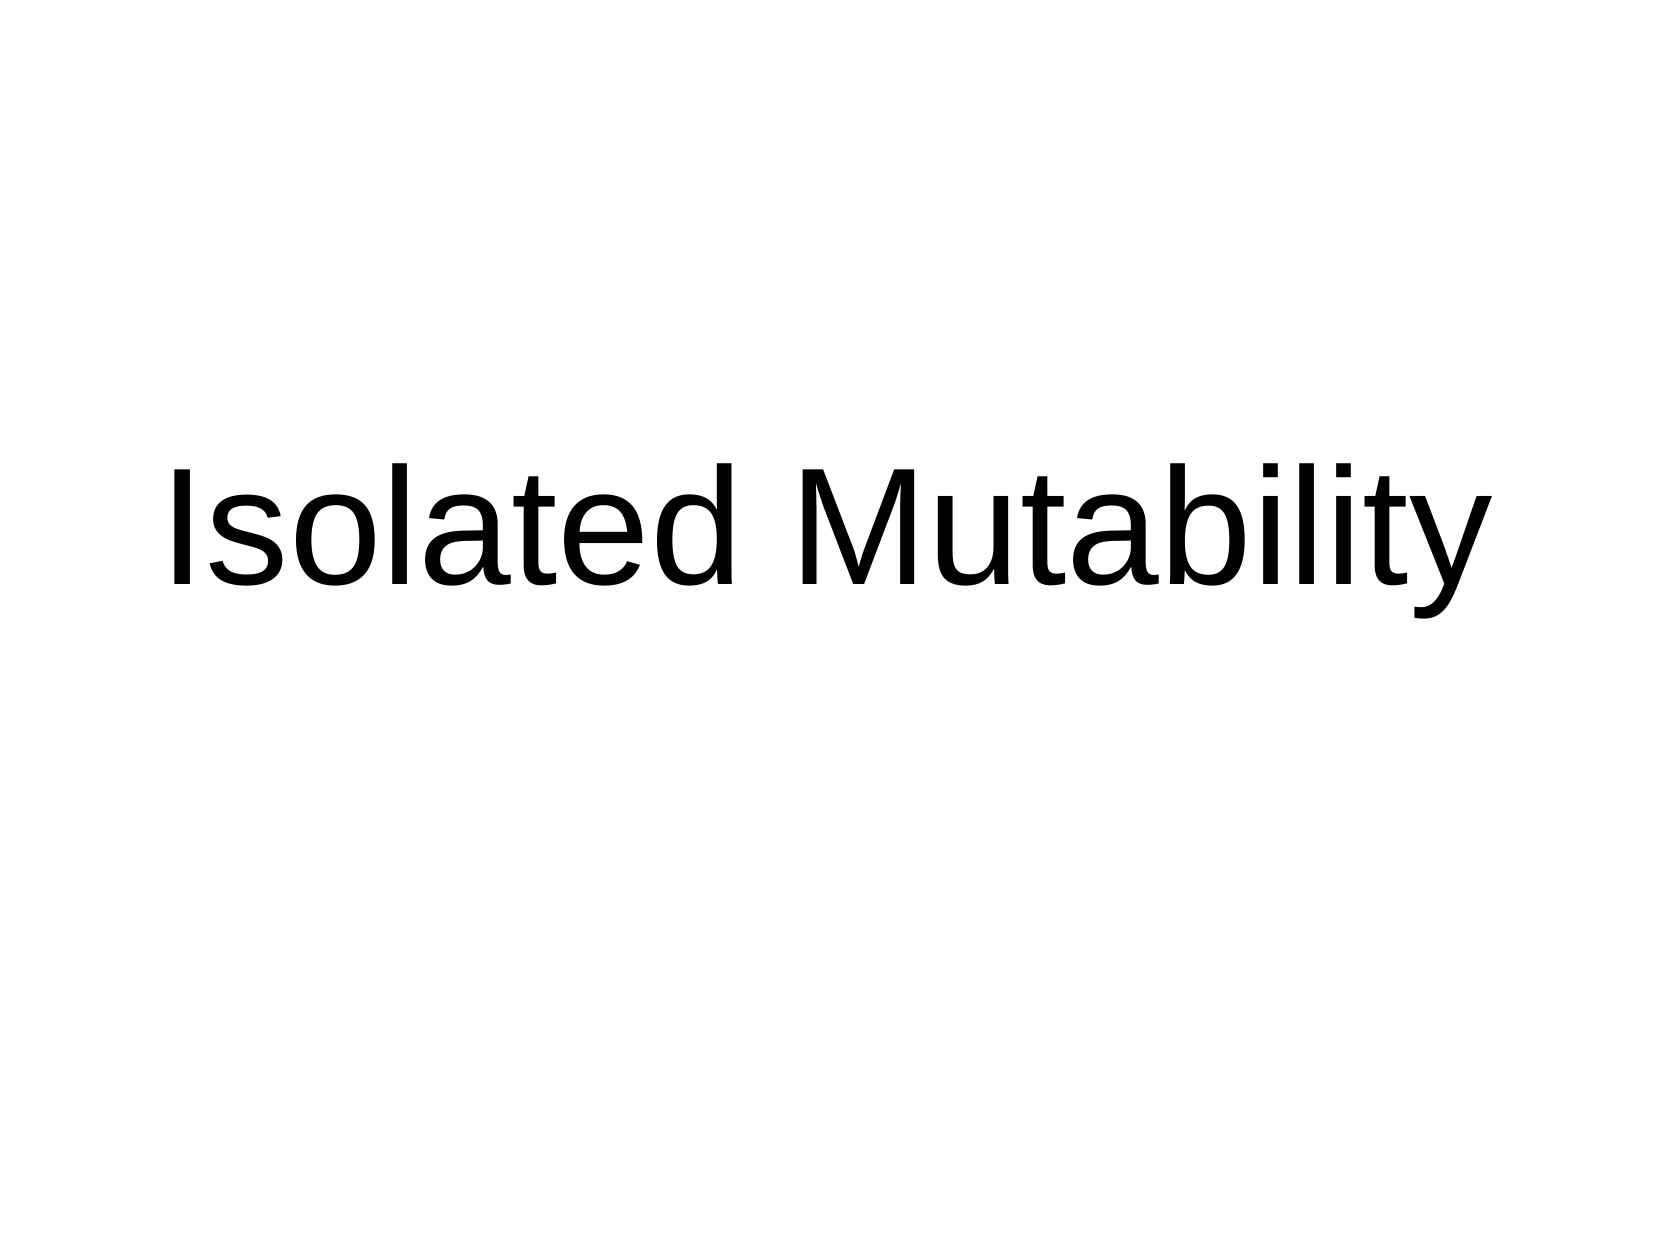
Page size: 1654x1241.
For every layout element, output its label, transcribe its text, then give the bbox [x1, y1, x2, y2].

text_box Isolated Mutability [144, 426, 1510, 628]
